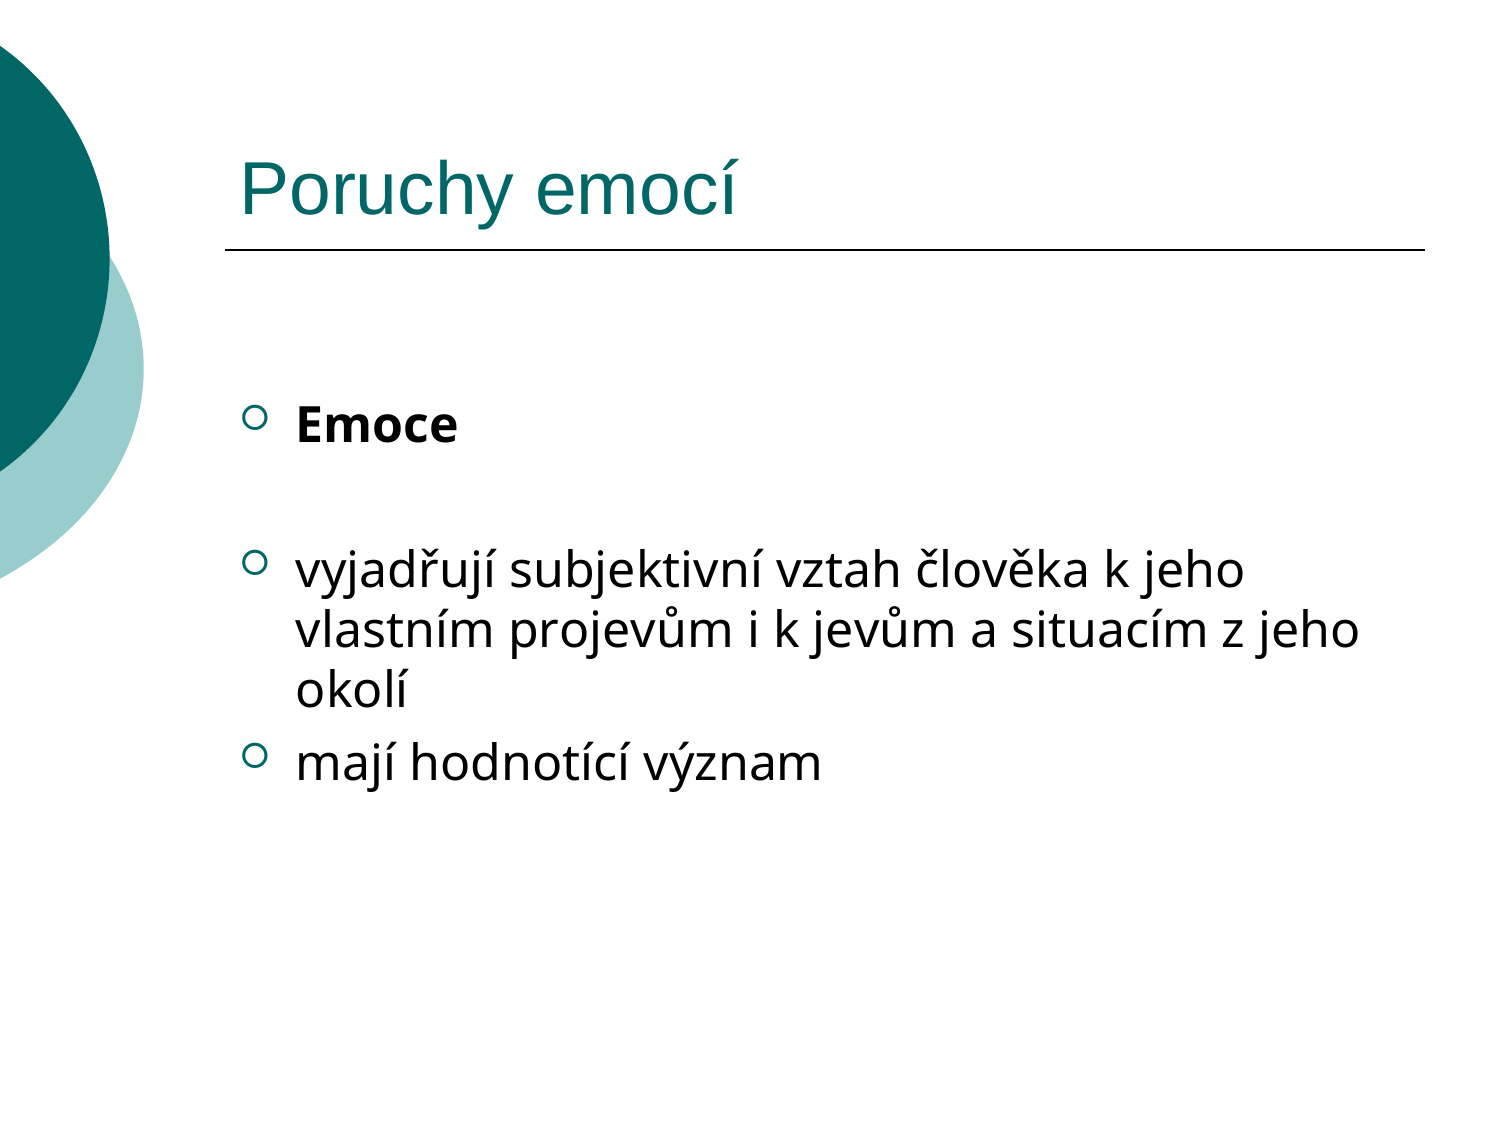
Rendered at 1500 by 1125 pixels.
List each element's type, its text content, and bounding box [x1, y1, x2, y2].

title Poruchy emocí [224, 49, 1425, 237]
list Emoce vyjadřují subjektivní vztah člověka k jeho vlastním projevům i k jevům a situacím z jeho okolí mají hodnotící význam [224, 299, 1425, 975]
